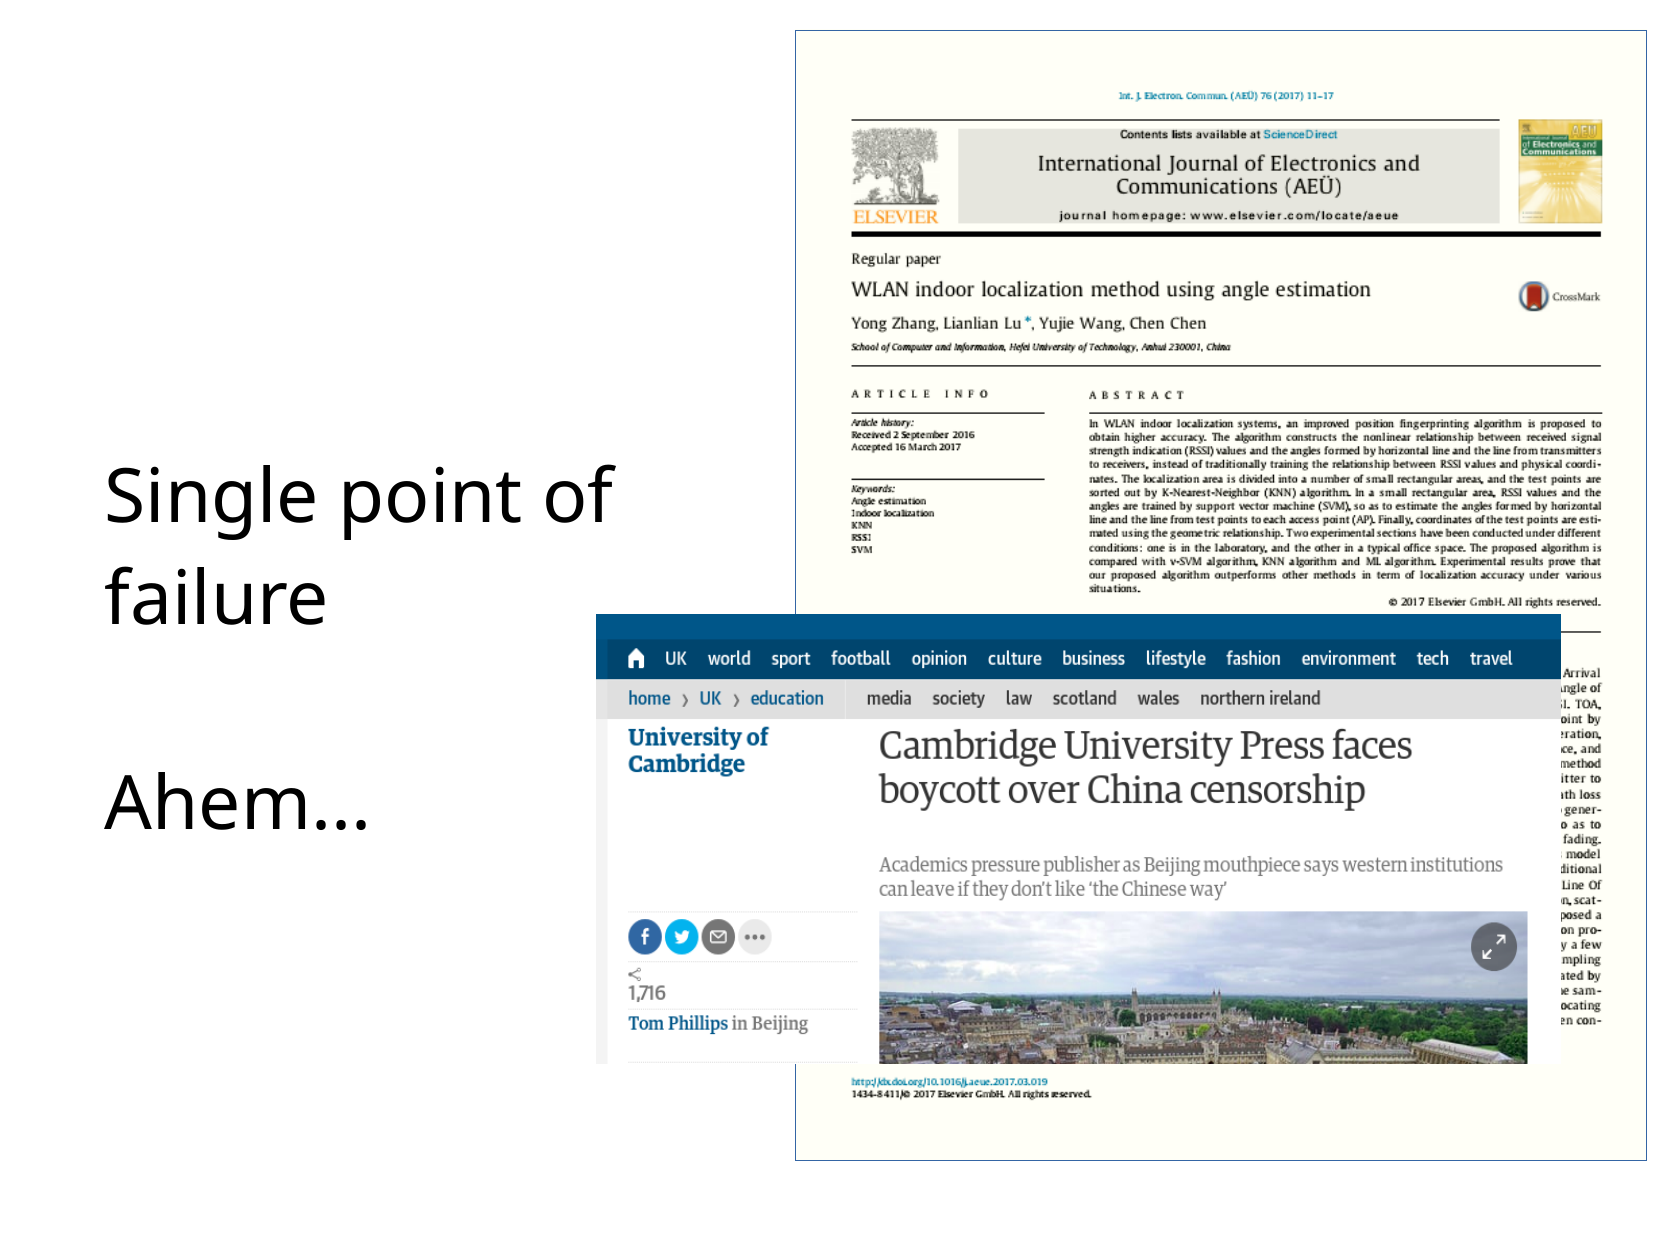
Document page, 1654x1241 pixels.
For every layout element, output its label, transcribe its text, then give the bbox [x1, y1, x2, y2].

text_box Single point of failure Ahem... [90, 435, 706, 810]
picture [596, 29, 1647, 1161]
